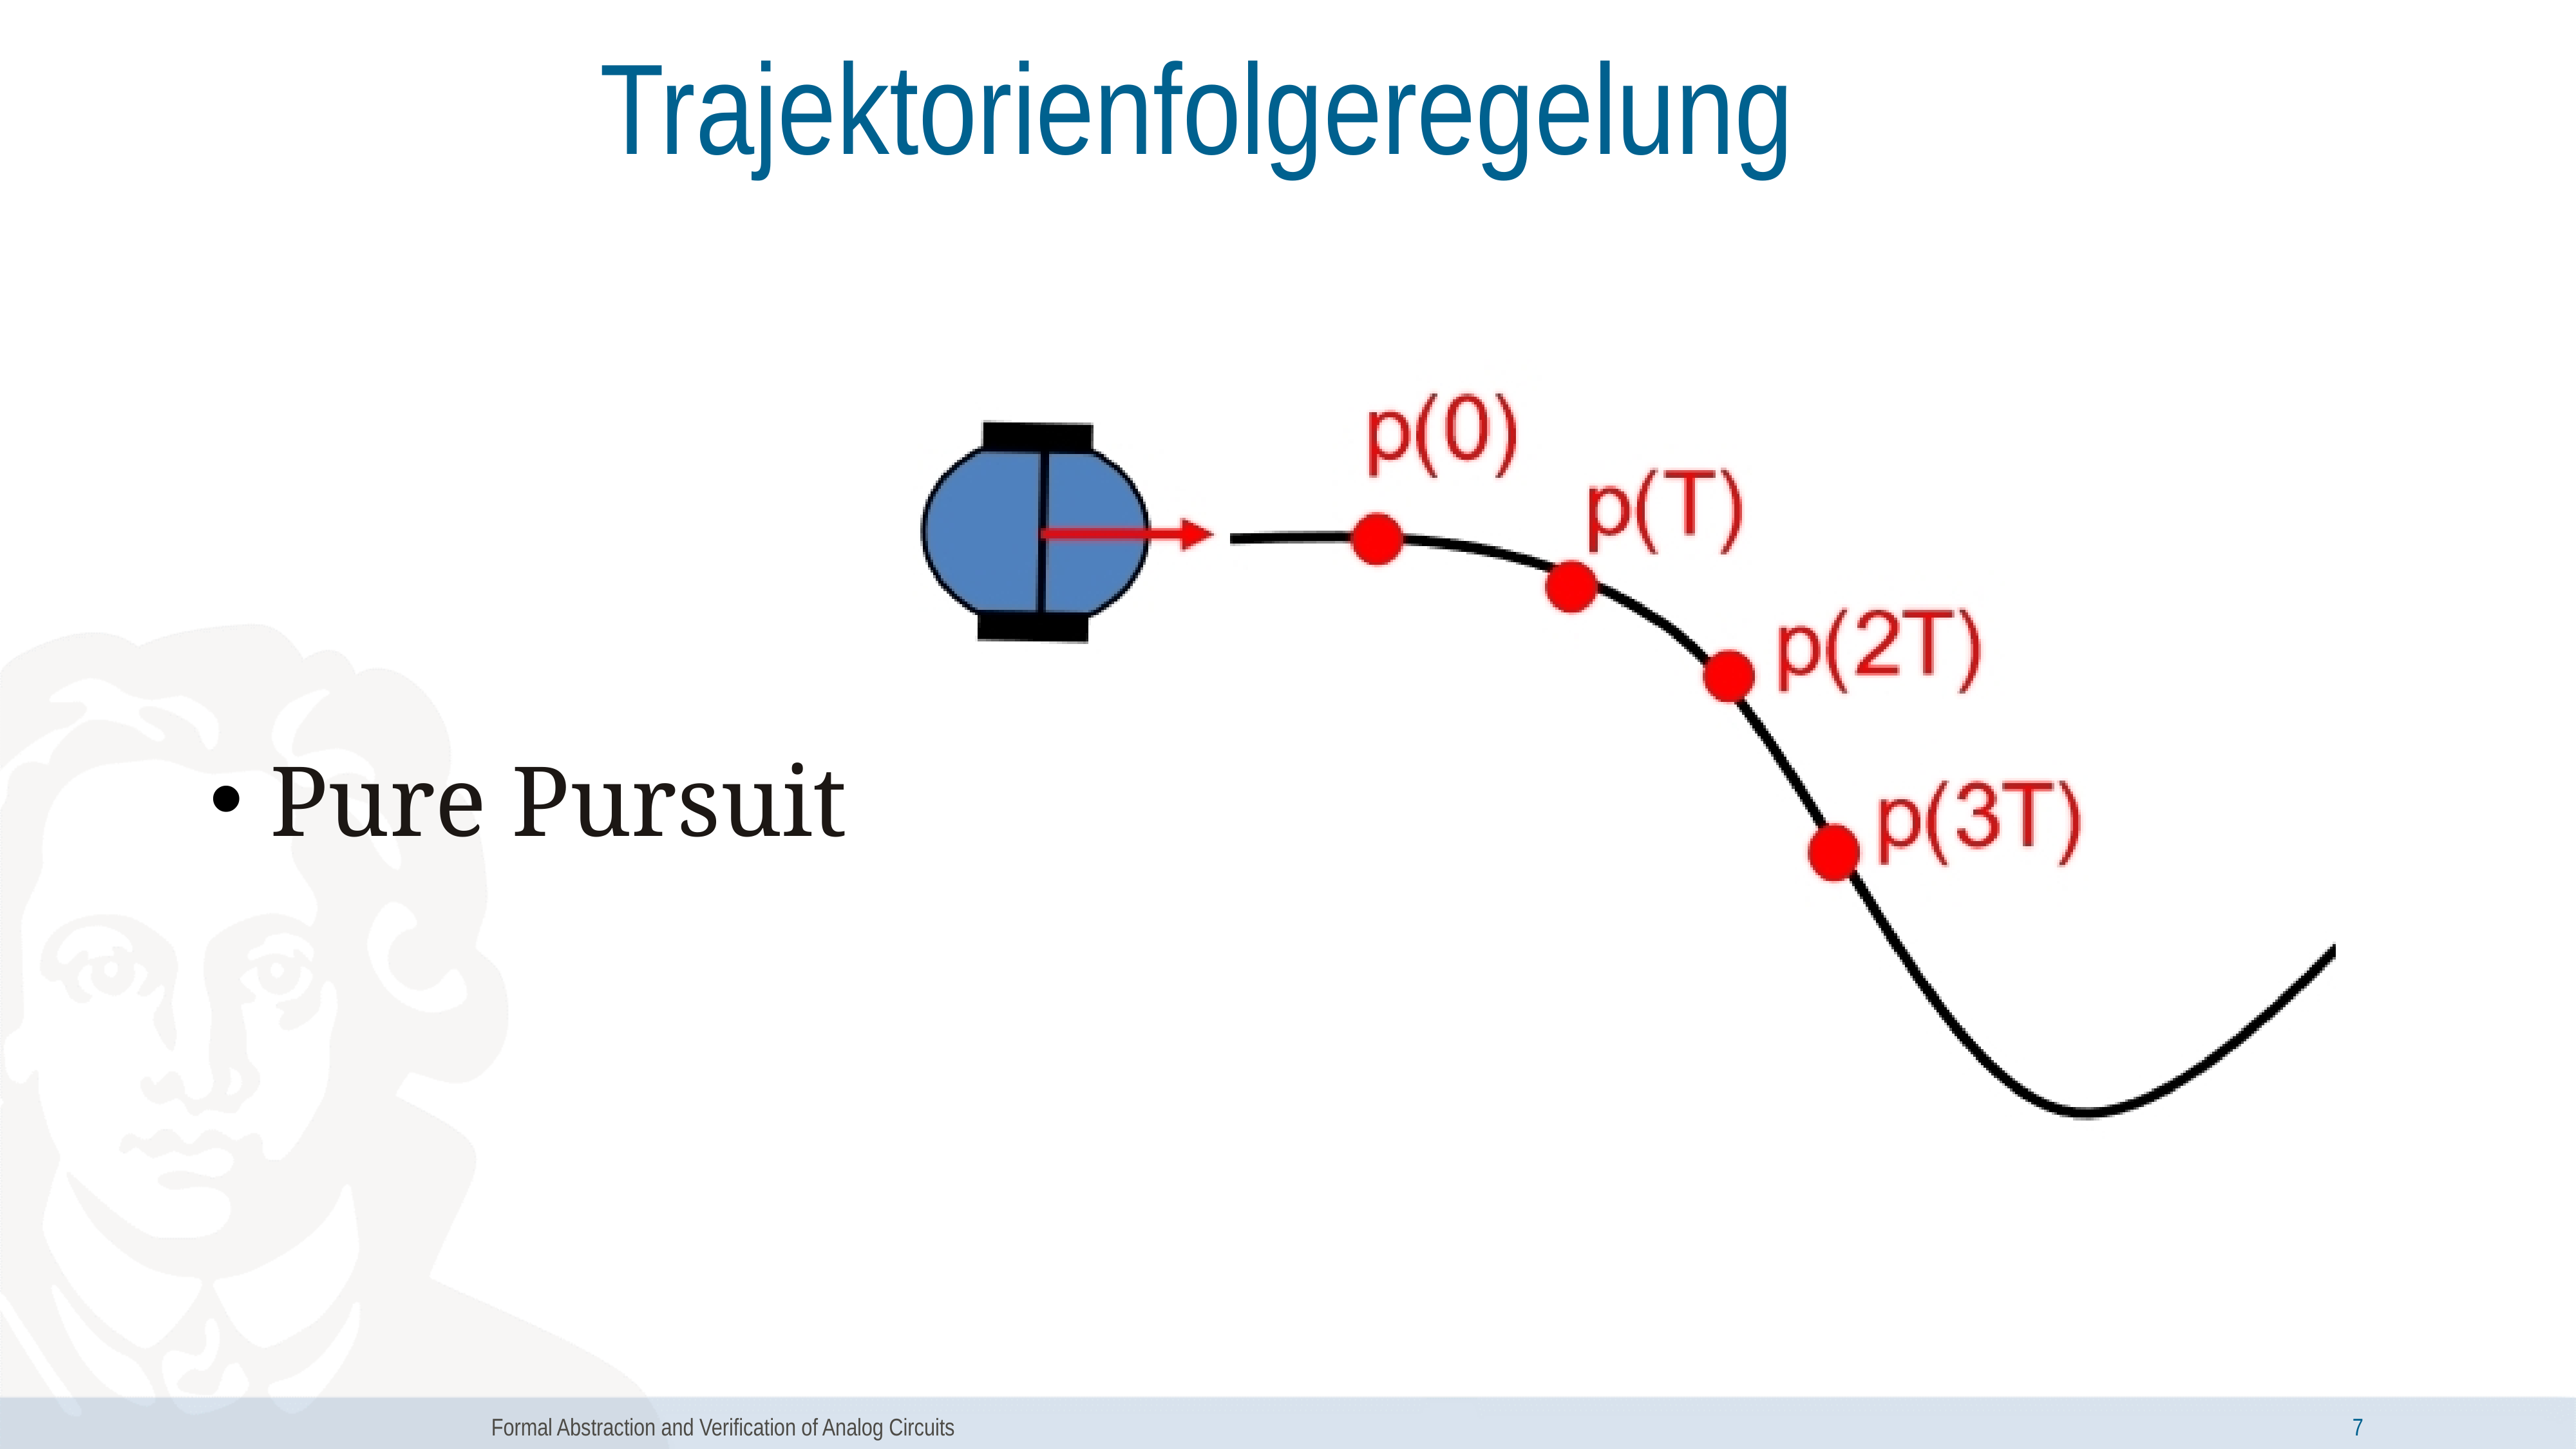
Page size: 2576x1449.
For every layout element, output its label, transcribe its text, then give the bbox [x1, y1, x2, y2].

slide_number <Nummer> [2342, 1407, 2537, 1430]
picture [0, 0, 2576, 1449]
text_box Pure Pursuit [200, 734, 1778, 1096]
title Trajektorienfolgeregelung [200, 21, 2194, 173]
footer Formal Abstraction and Verification of Analog Circuits [481, 1407, 2277, 1444]
